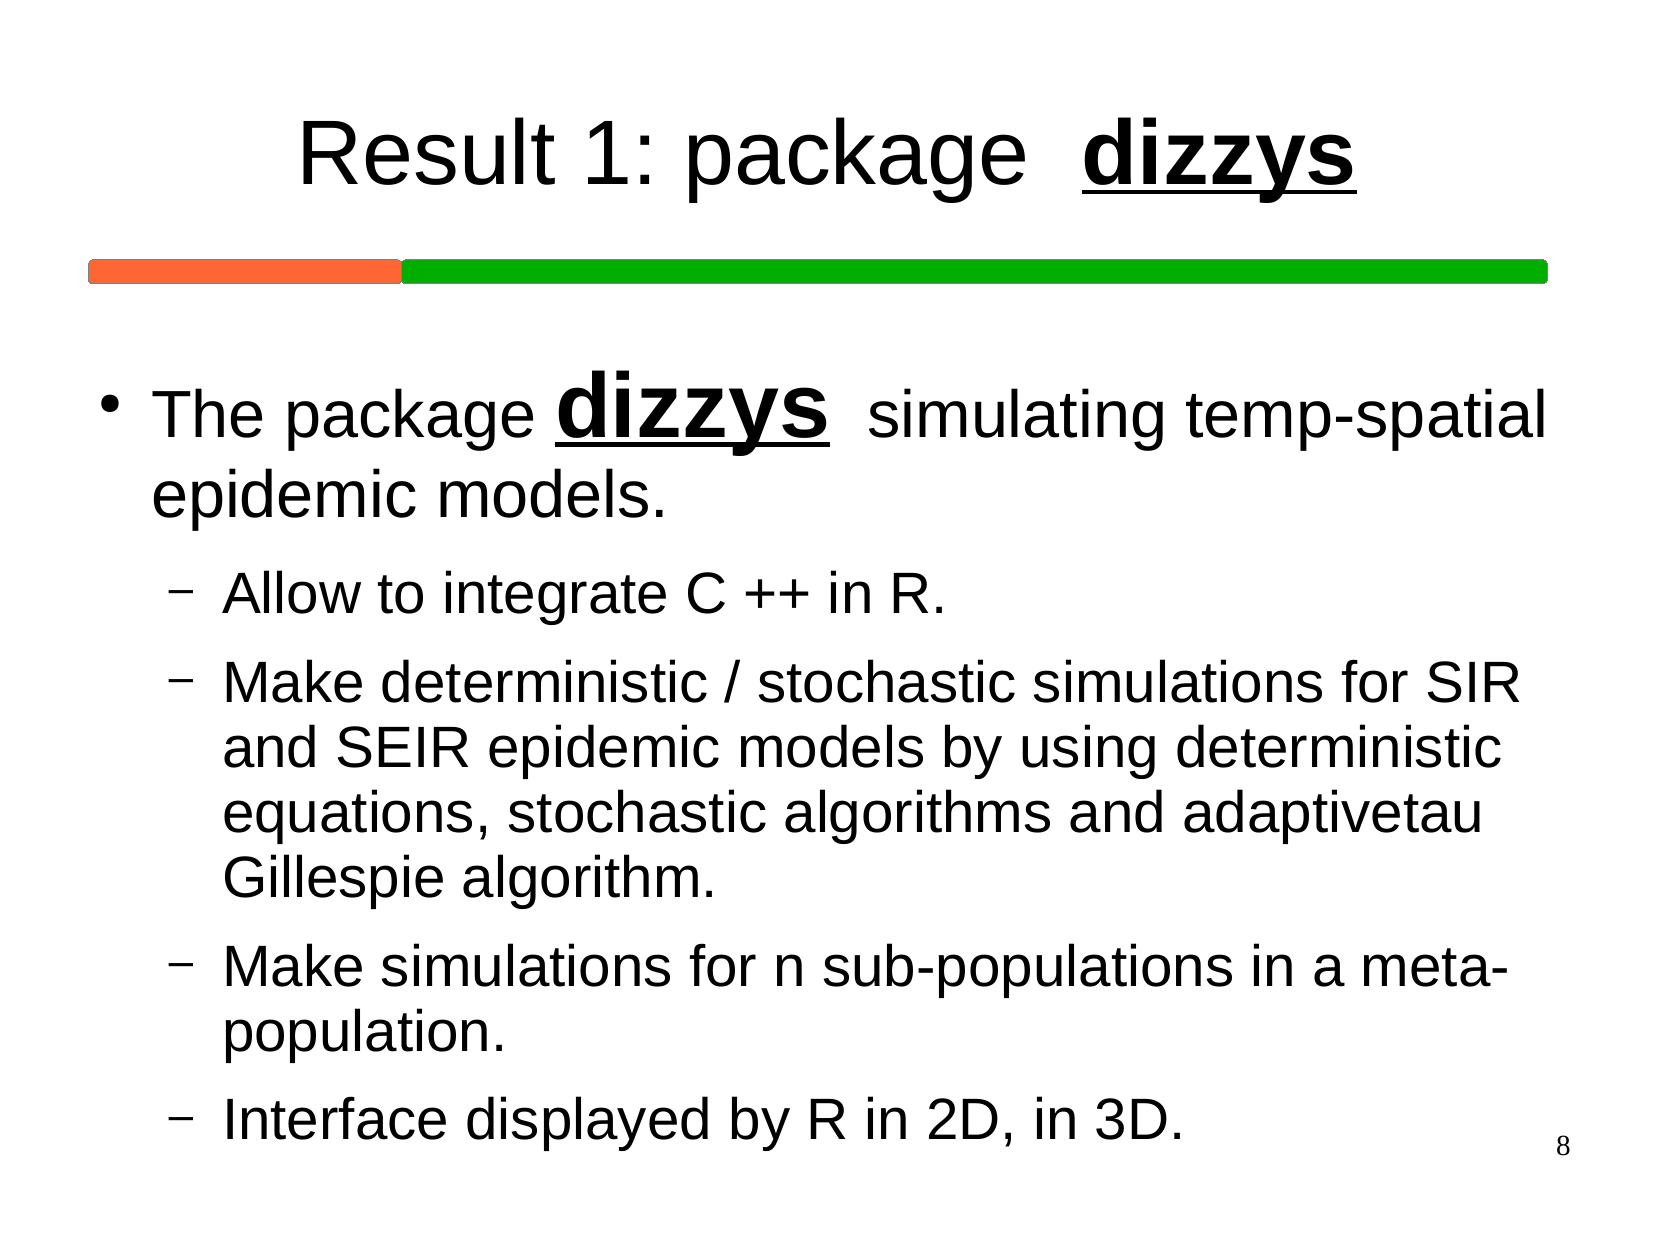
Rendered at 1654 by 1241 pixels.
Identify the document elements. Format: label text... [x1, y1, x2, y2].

title Result 1: package dizzys [82, 49, 1571, 257]
list The package dizzys simulating temp-spatial epidemic models. Allow to integrate C ++ in R. Make deterministic / stochastic simulations for SIR and SEIR epidemic models by using deterministic equations, stochastic algorithms and adaptivetau Gillespie algorithm. Make simulations for n sub-populations in a meta-population. Interface displayed by R in 2D, in 3D. [80, 354, 1571, 1193]
text_box [88, 259, 1548, 284]
